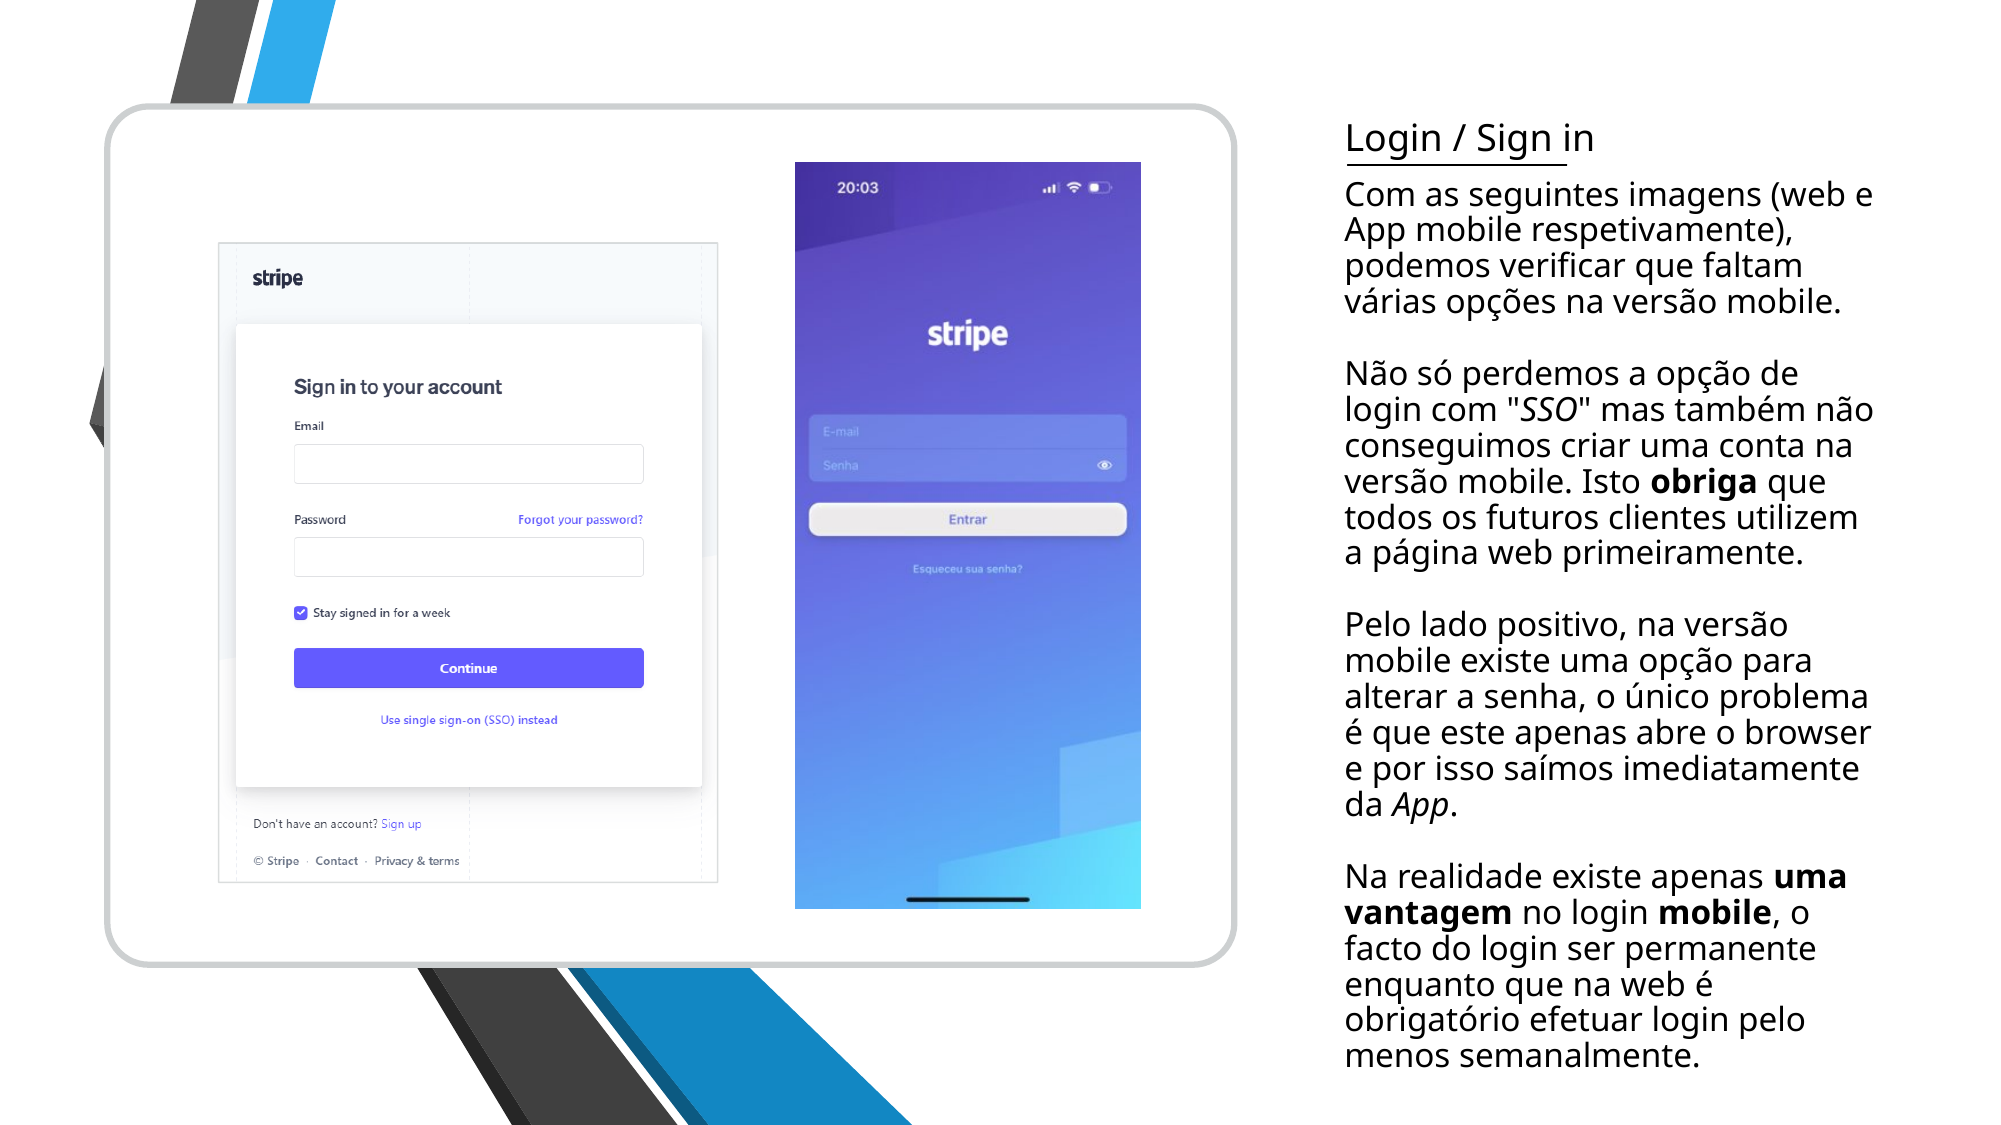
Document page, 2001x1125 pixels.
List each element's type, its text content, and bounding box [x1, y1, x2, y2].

text_box [89, 0, 1235, 1125]
title Com as seguintes imagens (web e App mobile respetivamente), podemos verificar que faltam várias opções na versão mobile. Não só perdemos a opção de login com "SSO" mas também não conseguimos criar uma conta na versão mobile. Isto obriga que todos os futuros clientes utilizem a página web primeiramente. Pelo lado positivo, na versão mobile existe uma opção para alterar a senha, o único problema é que este apenas abre o browser e por isso saímos imediatamente da App. Na realidade existe apenas uma vantagem no login mobile, o facto do login ser permanente enquanto que na web é obrigatório efetuar login pelo menos semanalmente. [1329, 169, 1900, 1010]
picture [219, 243, 717, 882]
picture [795, 162, 1141, 909]
text_box Login / Sign in [1329, 106, 1907, 168]
